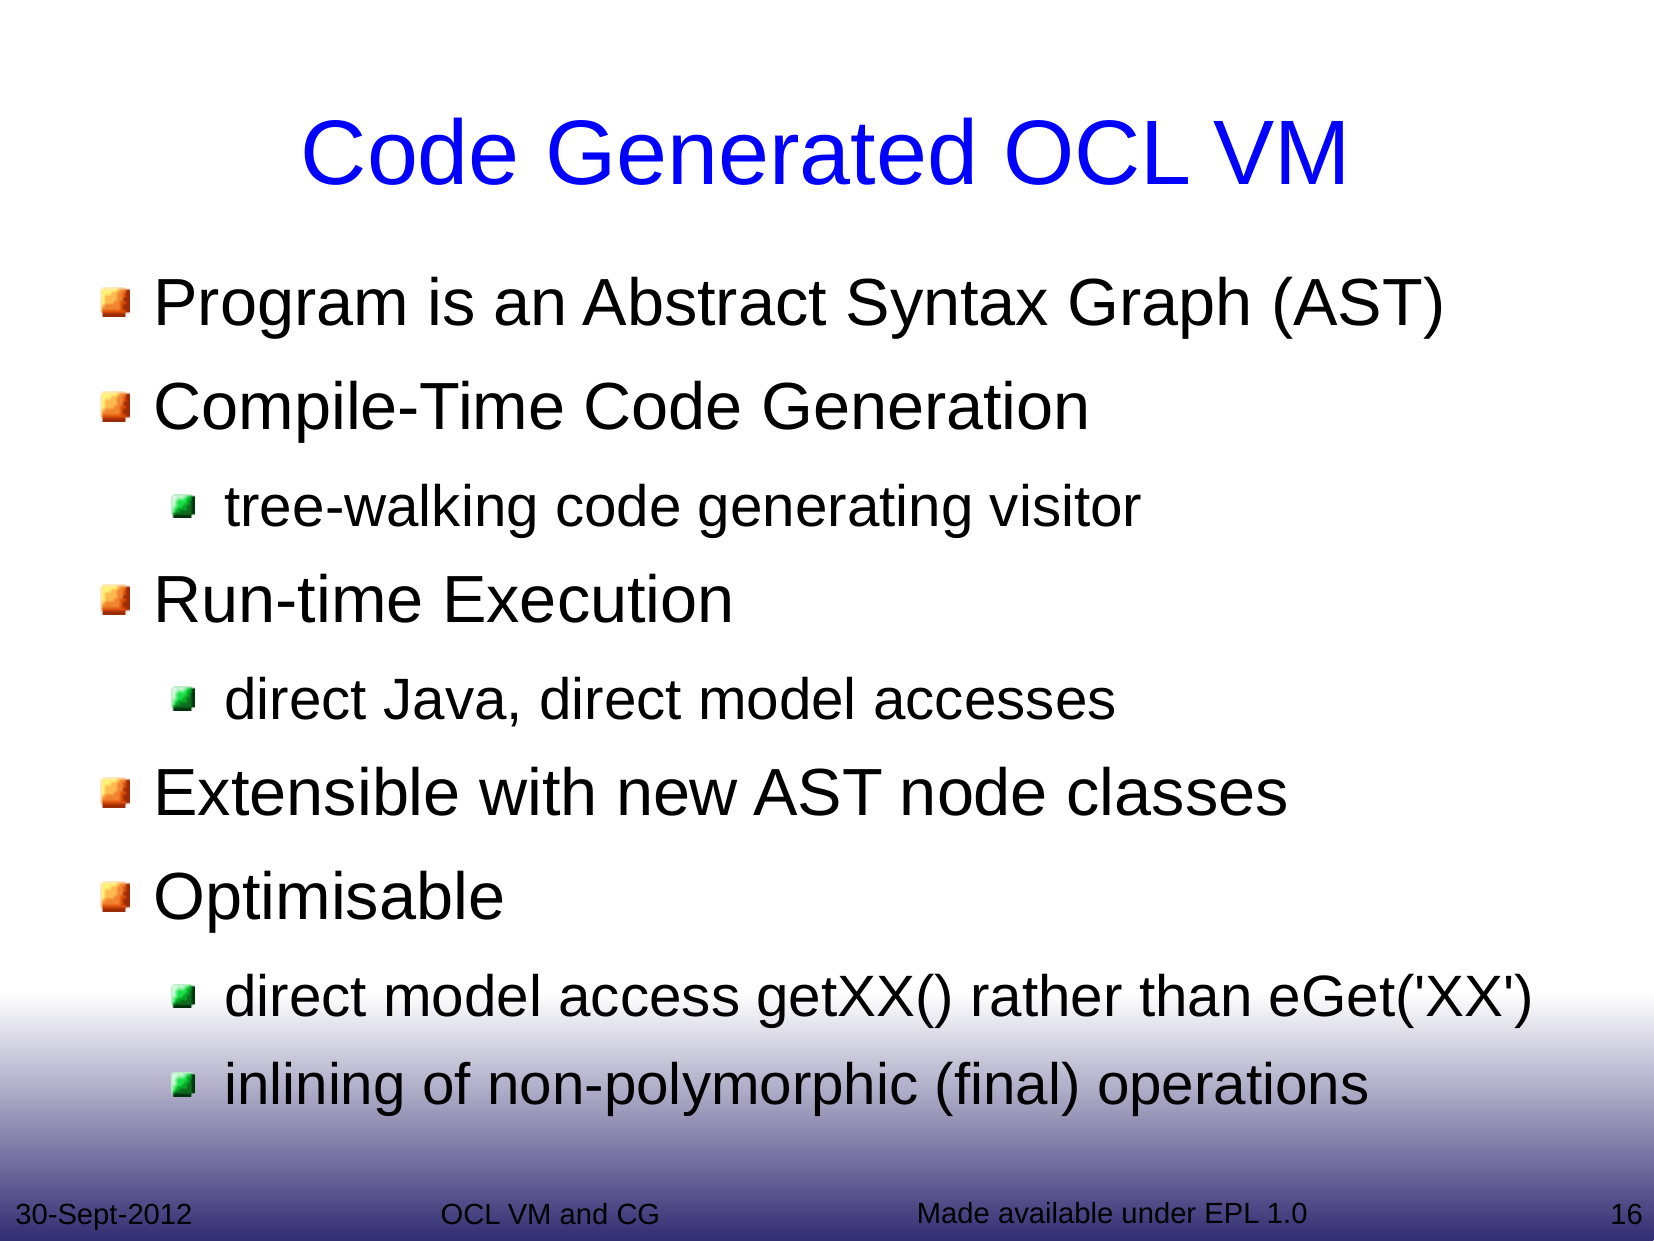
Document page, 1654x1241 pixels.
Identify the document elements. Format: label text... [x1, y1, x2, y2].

title Code Generated OCL VM [82, 49, 1571, 257]
list Program is an Abstract Syntax Graph (AST) Compile-Time Code Generation tree-walking code generating visitor Run-time Execution direct Java, direct model accesses Extensible with new AST node classes Optimisable direct model access getXX() rather than eGet('XX') inlining of non-polymorphic (final) operations [82, 264, 1571, 1117]
